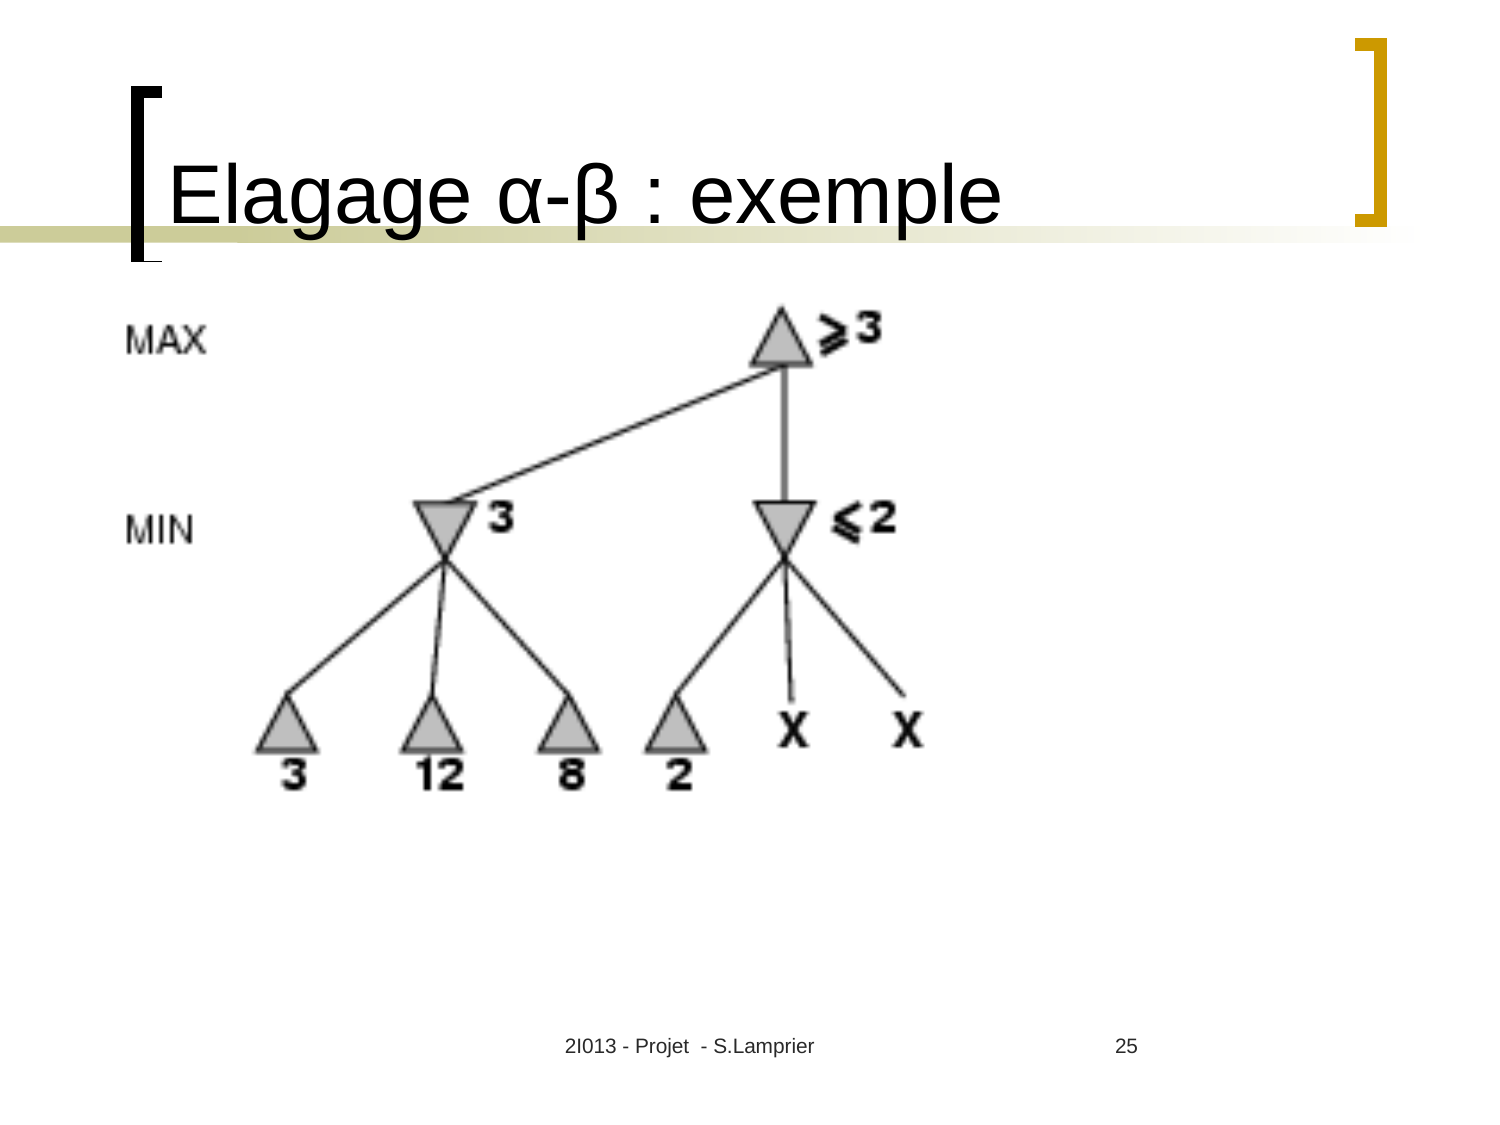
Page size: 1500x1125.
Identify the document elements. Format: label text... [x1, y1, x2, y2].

slide_number <numéro> [1100, 1025, 1413, 1100]
picture [75, 262, 1425, 881]
title Elagage α-β : exemple [152, 15, 1328, 248]
footer 2I013 - Projet - S.Lamprier [549, 1025, 1025, 1100]
